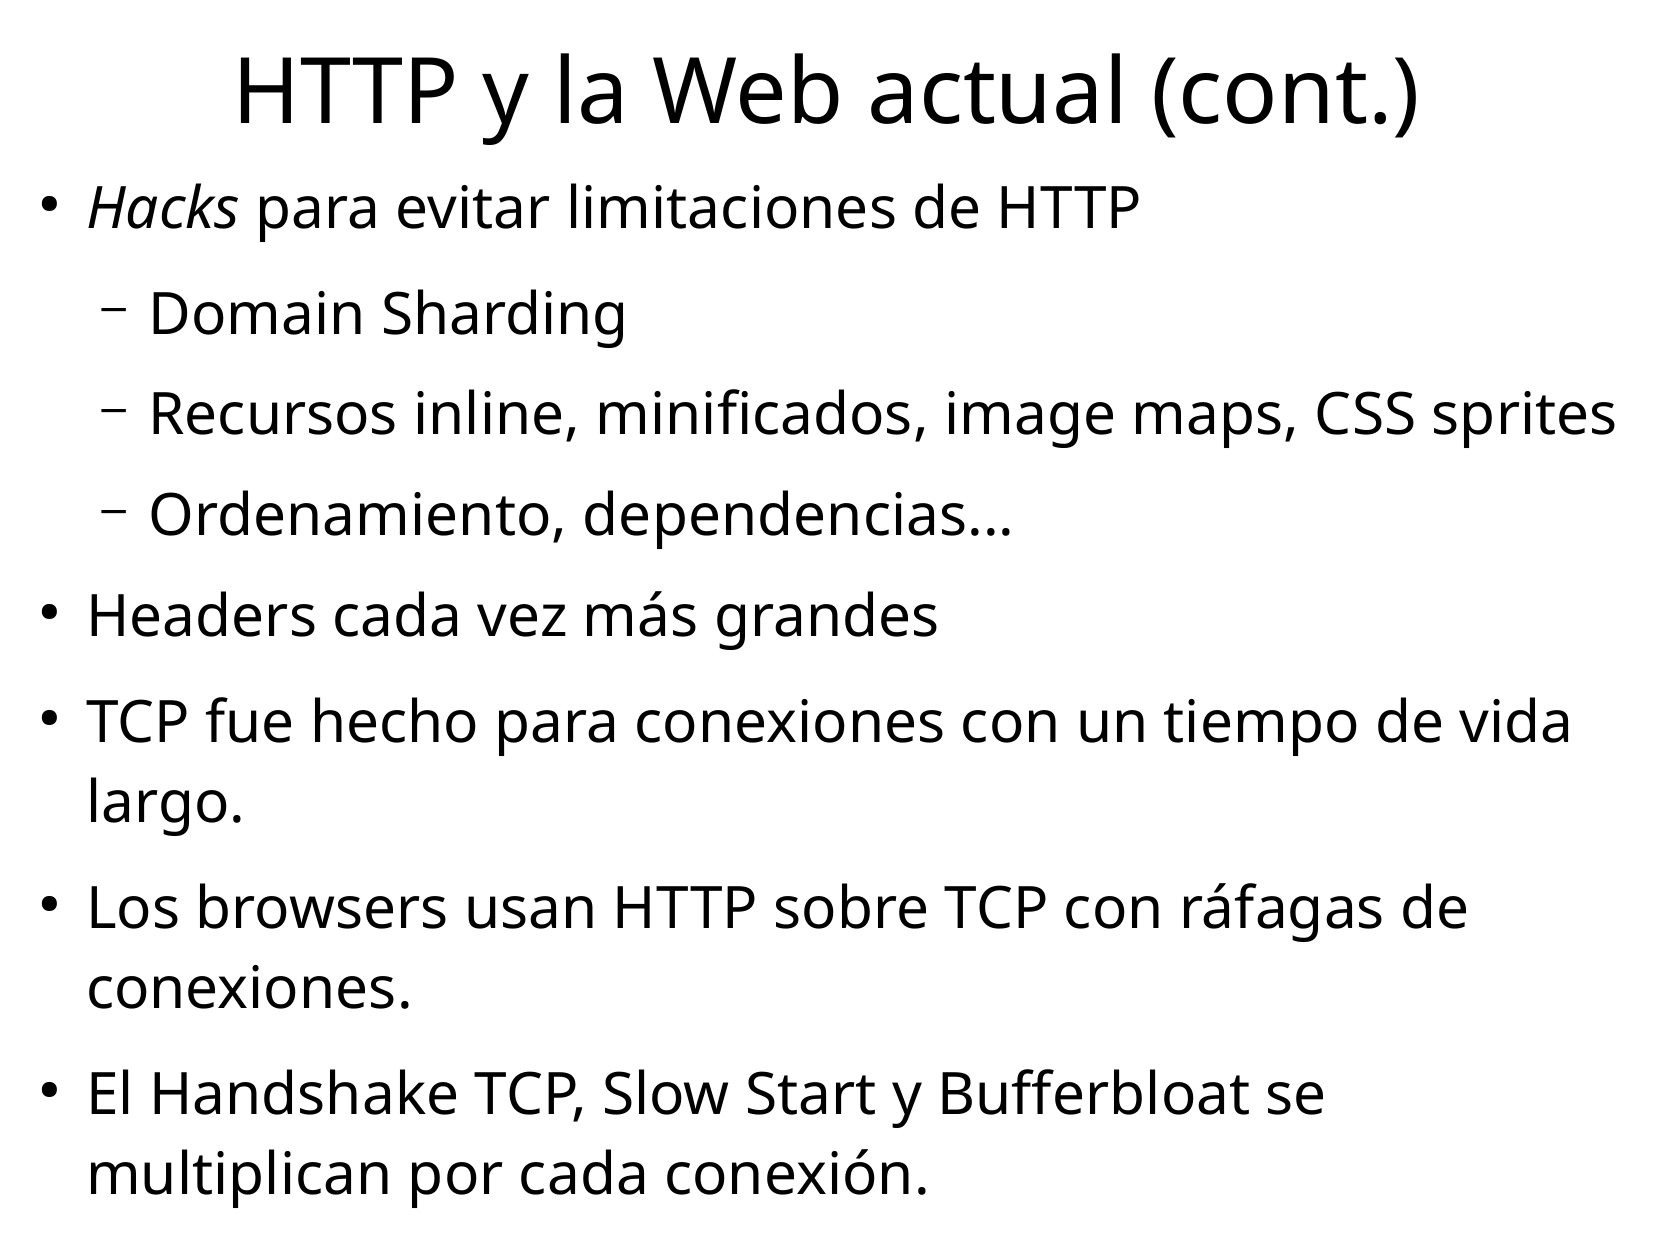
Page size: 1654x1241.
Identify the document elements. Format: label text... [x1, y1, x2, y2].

list Hacks para evitar limitaciones de HTTP Domain Sharding Recursos inline, minificados, image maps, CSS sprites Ordenamiento, dependencias... Headers cada vez más grandes TCP fue hecho para conexiones con un tiempo de vida largo. Los browsers usan HTTP sobre TCP con ráfagas de conexiones. El Handshake TCP, Slow Start y Bufferbloat se multiplican por cada conexión. [23, 165, 1642, 1229]
title HTTP y la Web actual (cont.) [82, 0, 1571, 165]
